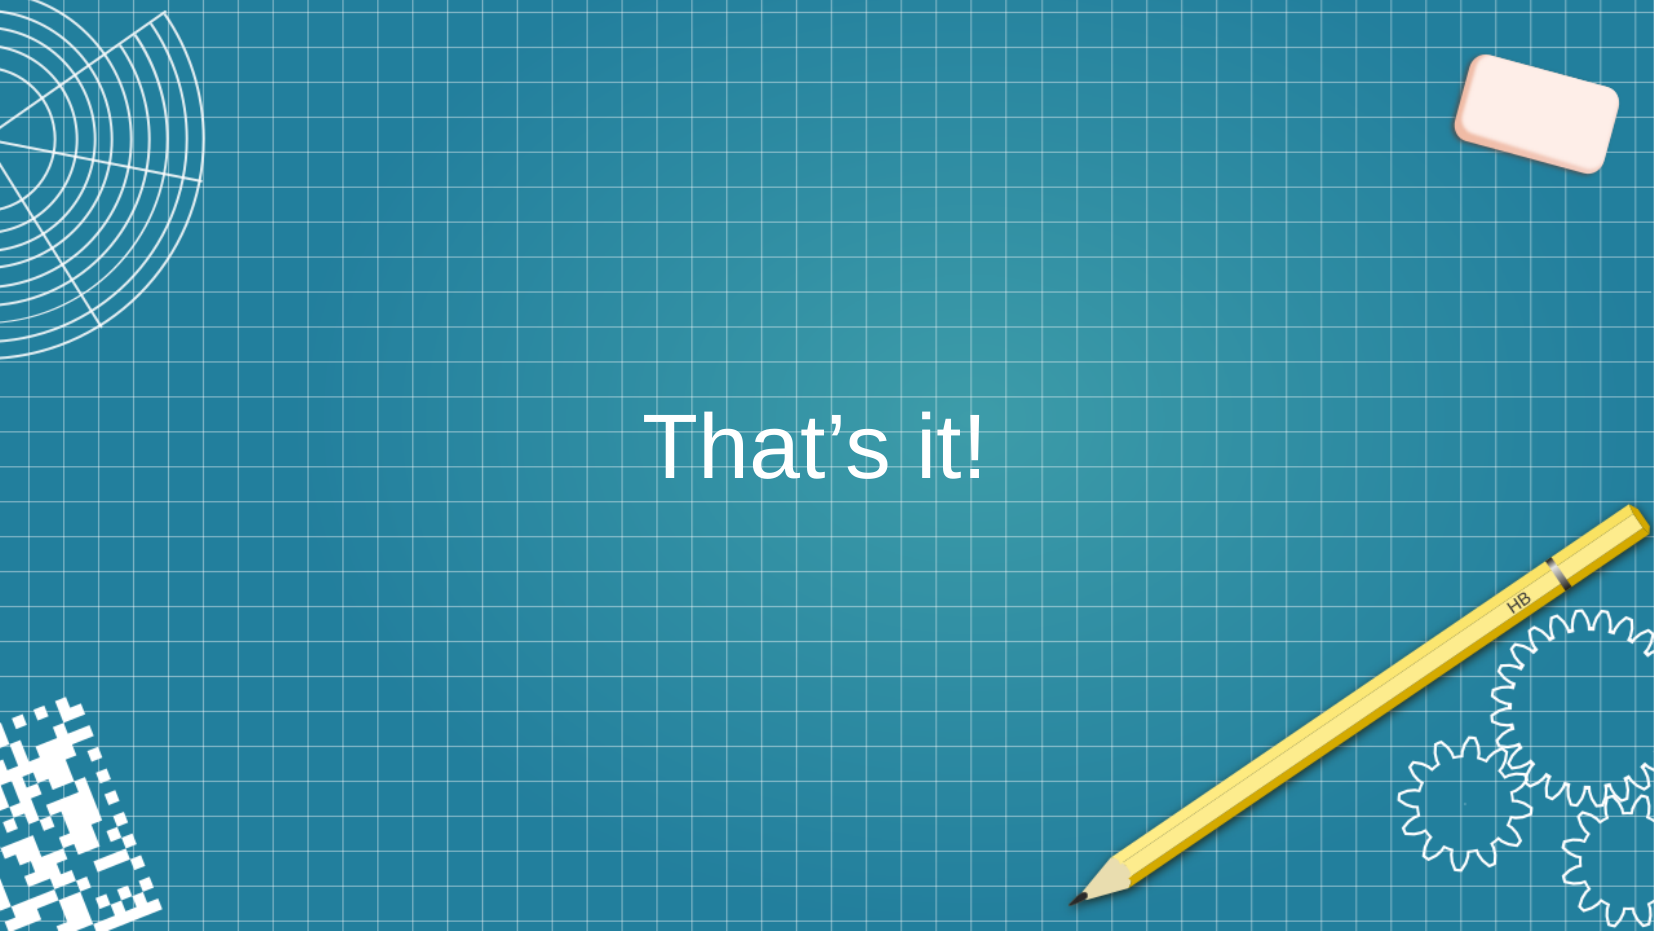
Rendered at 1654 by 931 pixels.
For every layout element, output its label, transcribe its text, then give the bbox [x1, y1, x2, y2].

title That’s it! [225, 369, 1407, 526]
picture [0, 0, 1654, 931]
